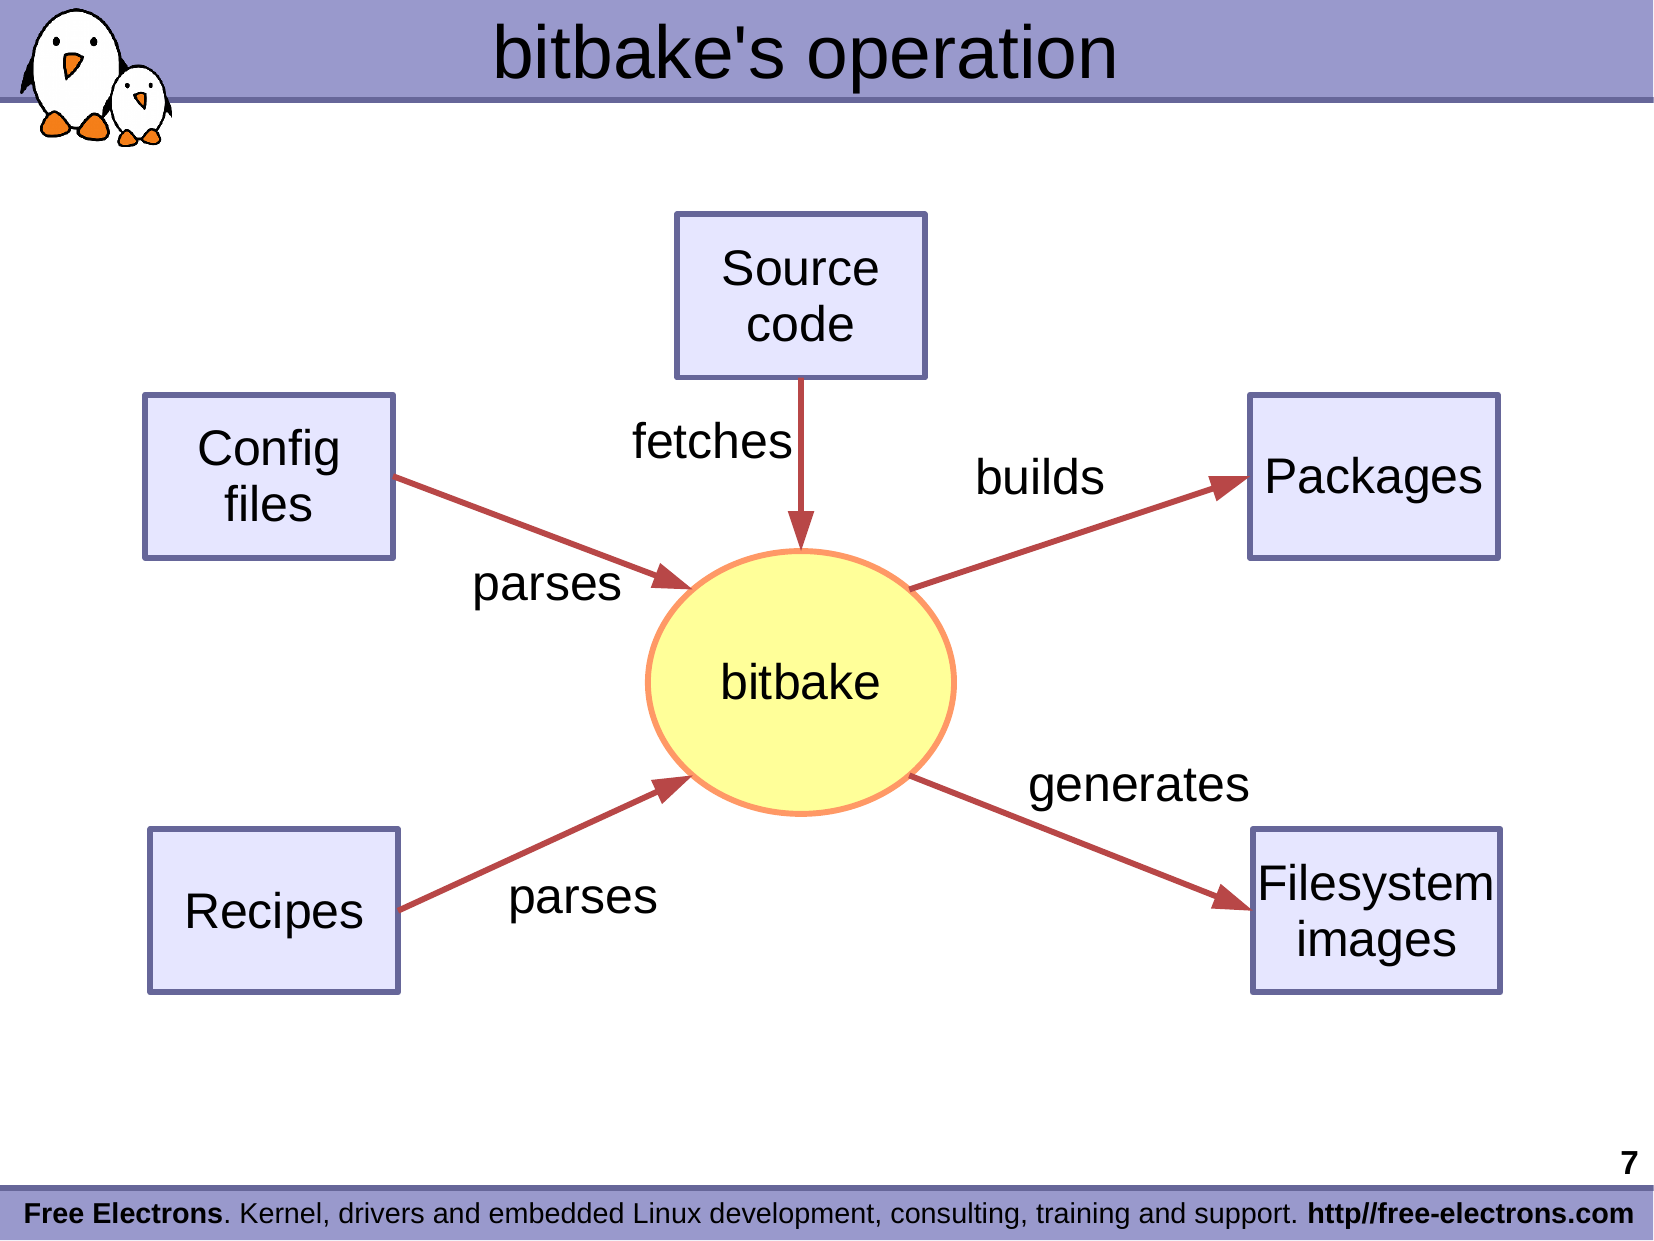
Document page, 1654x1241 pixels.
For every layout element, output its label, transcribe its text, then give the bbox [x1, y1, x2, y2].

text_box Source code [677, 214, 925, 378]
title bitbake's operation [60, 0, 1551, 106]
text_box Recipes [150, 829, 398, 993]
text_box Filesystem images [1252, 829, 1501, 993]
text_box Packages [1250, 394, 1498, 558]
picture [20, 8, 172, 147]
text_box builds [974, 449, 1106, 512]
text_box parses [472, 555, 623, 618]
text_box Config files [145, 394, 393, 558]
text_box generates [1028, 756, 1251, 819]
text_box parses [508, 868, 659, 931]
text_box fetches [632, 413, 794, 476]
text_box bitbake [647, 551, 955, 814]
